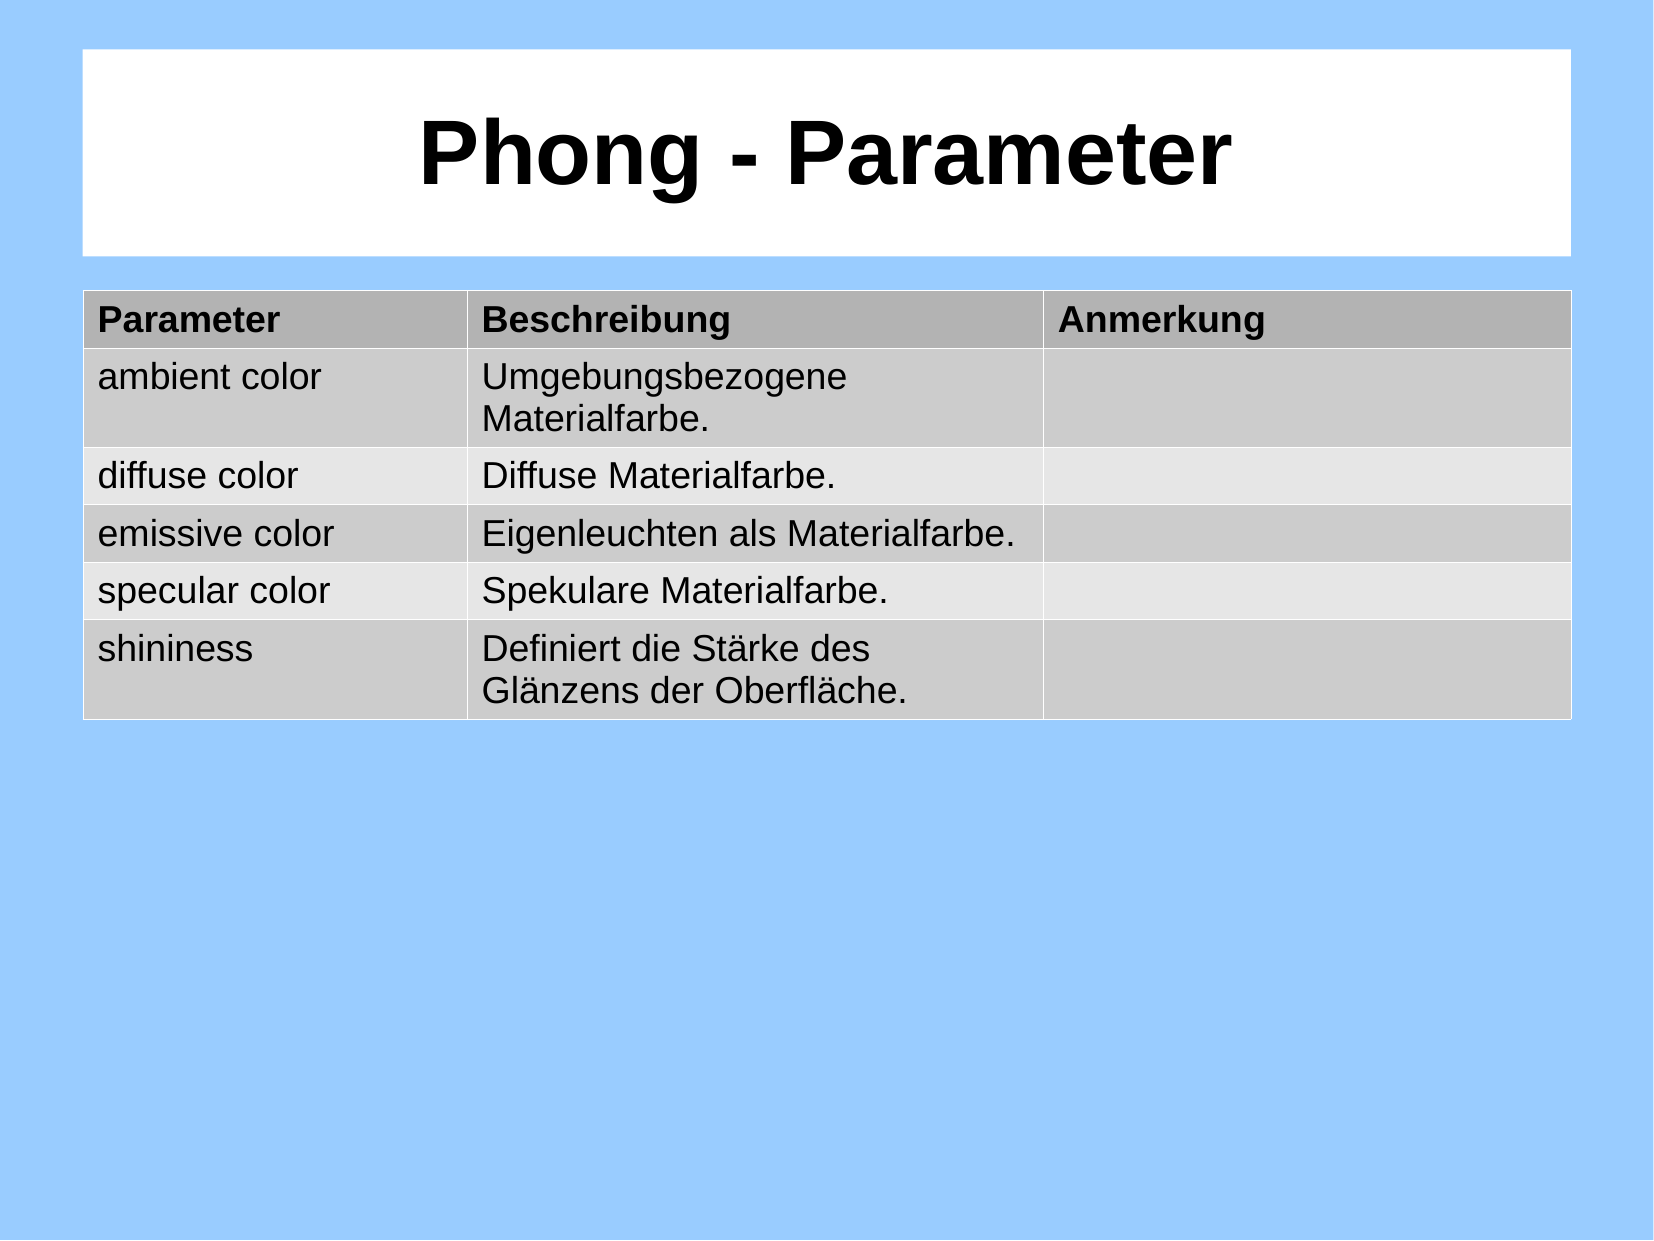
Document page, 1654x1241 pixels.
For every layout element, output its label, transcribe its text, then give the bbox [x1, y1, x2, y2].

table_cell Definiert die Stärke des Glänzens der Oberfläche. [468, 620, 1043, 719]
table_header Anmerkung [1044, 291, 1571, 348]
table_header Beschreibung [468, 291, 1043, 348]
table_cell diffuse color [84, 448, 467, 504]
table_cell ambient color [84, 349, 467, 447]
table_cell [1044, 448, 1571, 504]
table_cell emissive color [84, 505, 467, 562]
title Phong - Parameter [82, 49, 1571, 257]
table_cell shininess [84, 620, 467, 719]
table_cell [1044, 349, 1571, 447]
table_cell Eigenleuchten als Materialfarbe. [468, 505, 1043, 562]
table_cell [1044, 563, 1571, 619]
table_cell Umgebungsbezogene Materialfarbe. [468, 349, 1043, 447]
table_cell specular color [84, 563, 467, 619]
table_header Parameter [84, 291, 467, 348]
table_cell Diffuse Materialfarbe. [468, 448, 1043, 504]
table_cell [1044, 505, 1571, 562]
table_cell [1044, 620, 1571, 719]
table_cell Spekulare Materialfarbe. [468, 563, 1043, 619]
